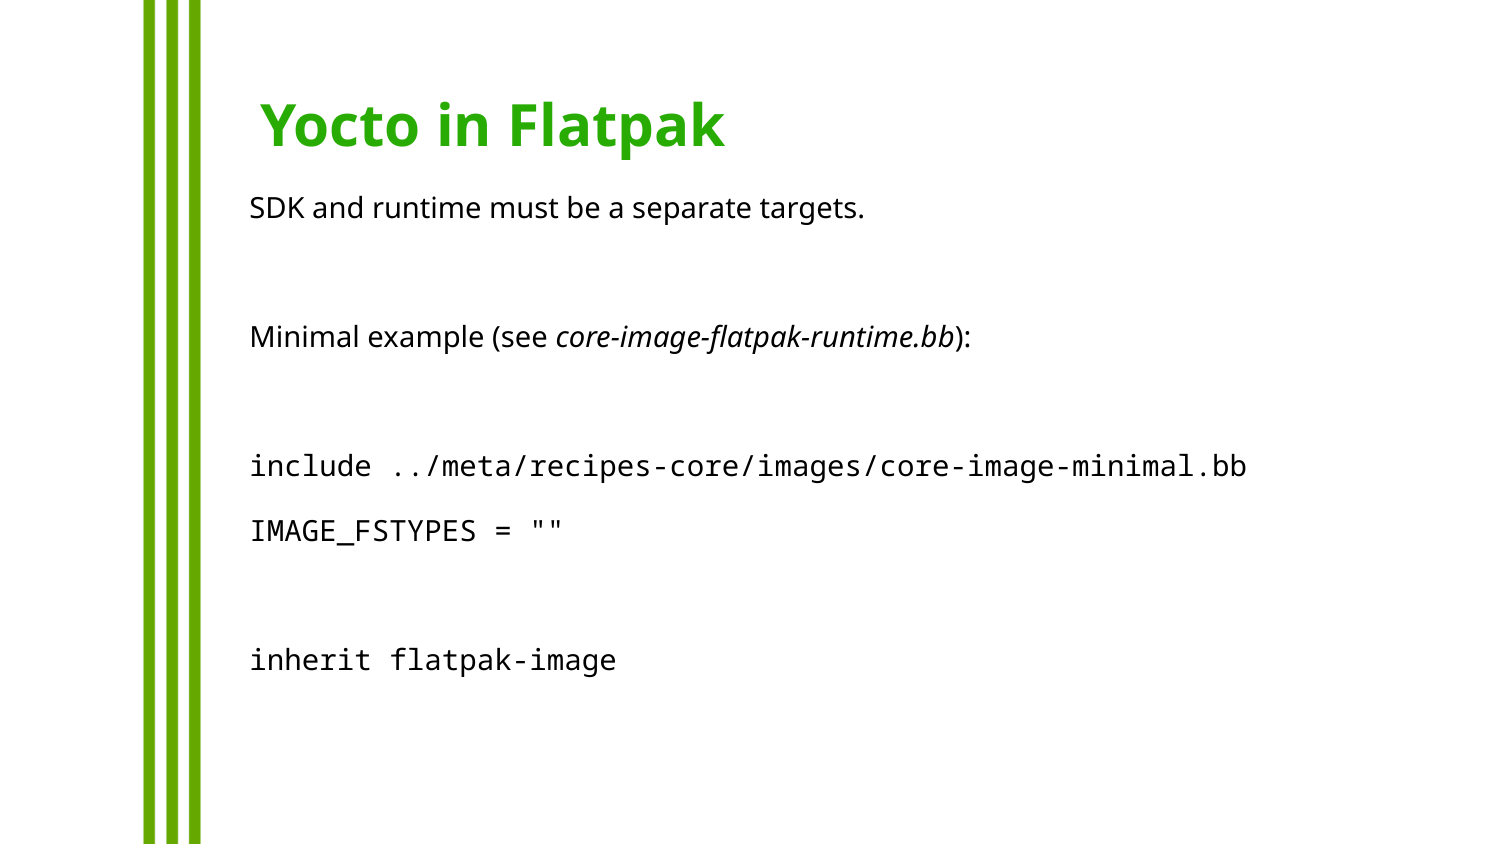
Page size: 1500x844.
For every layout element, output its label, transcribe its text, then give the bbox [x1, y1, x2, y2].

picture [0, 0, 532, 844]
title Yocto in Flatpak [245, 72, 1386, 189]
list SDK and runtime must be a separate targets. Minimal example (see core-image-flatpak-runtime.bb): include ../meta/recipes-core/images/core-image-minimal.bb IMAGE_FSTYPES = "" inherit flatpak-image [249, 189, 1390, 750]
